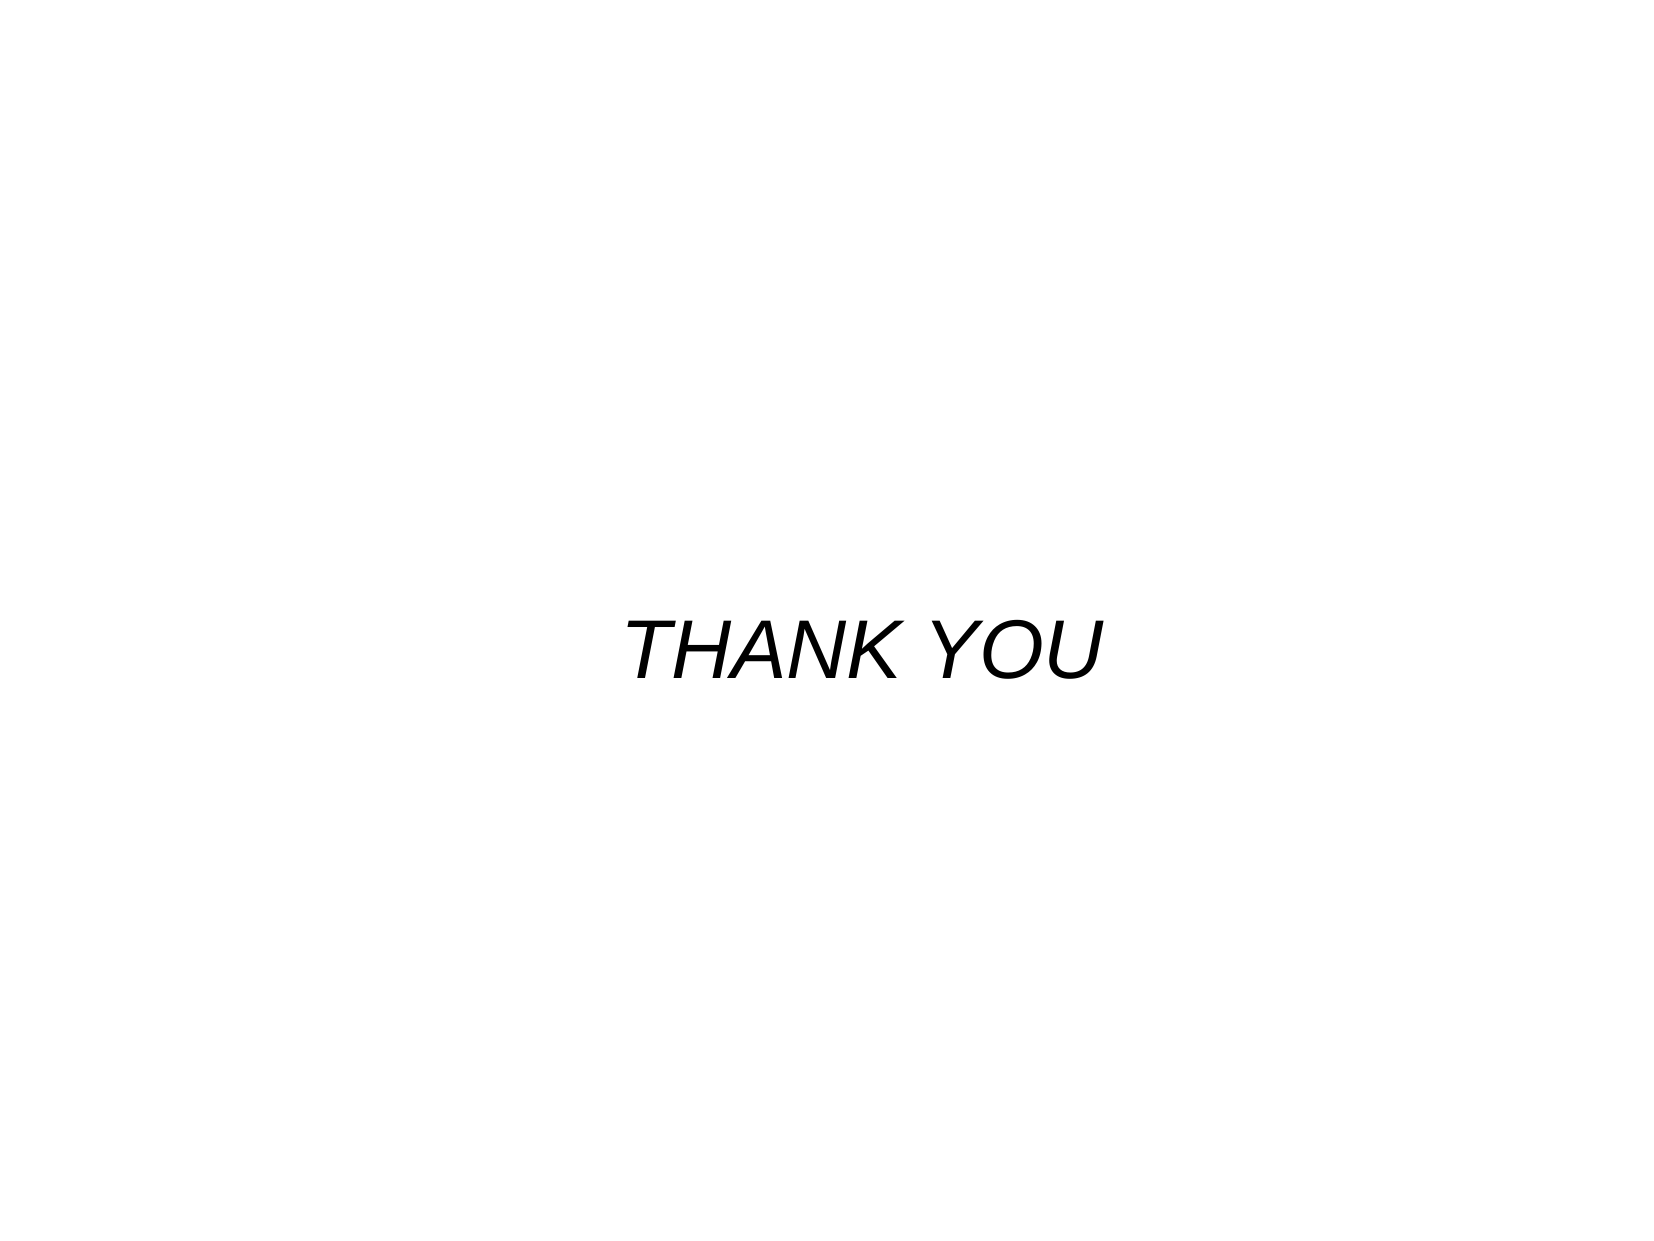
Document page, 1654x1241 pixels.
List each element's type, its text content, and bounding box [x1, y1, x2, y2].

list THANK YOU [82, 290, 1571, 1010]
